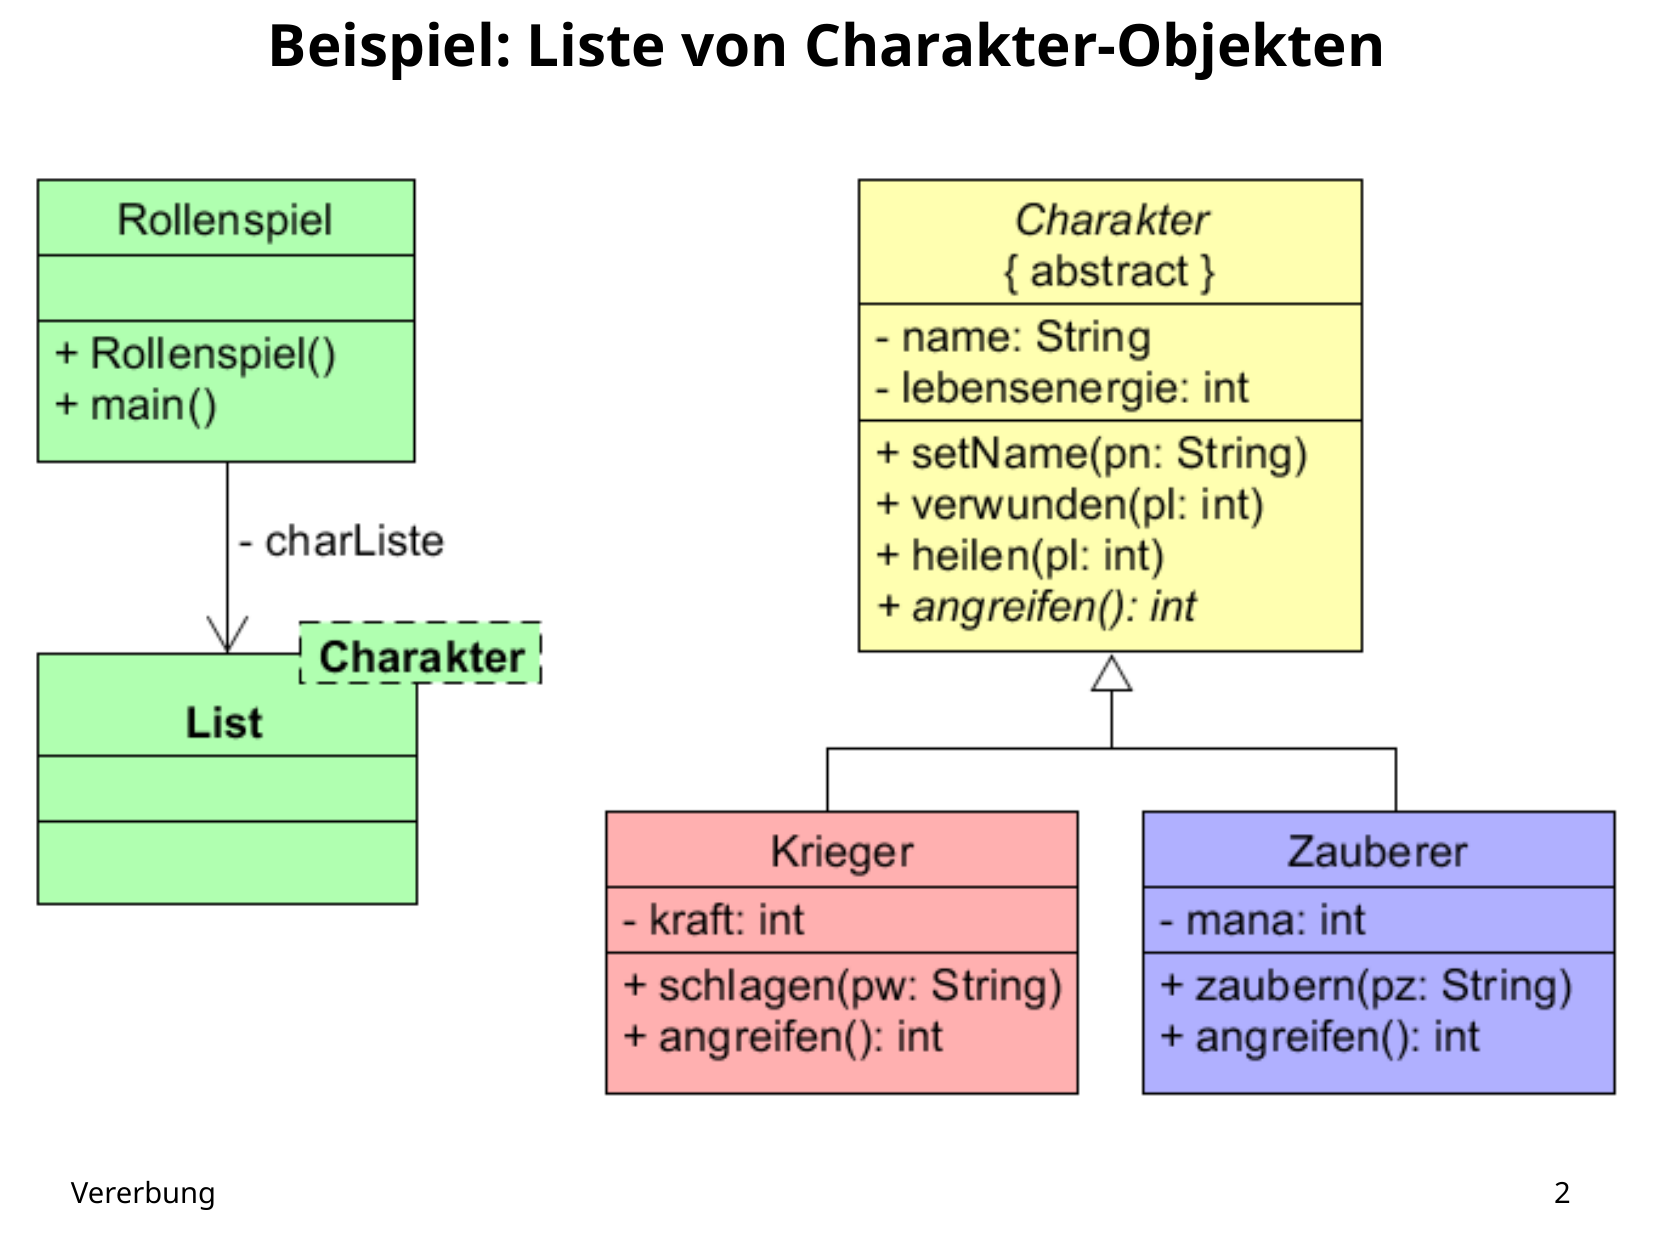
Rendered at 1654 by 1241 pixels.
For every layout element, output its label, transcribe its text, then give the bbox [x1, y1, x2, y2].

title Beispiel: Liste von Charakter-Objekten [0, 5, 1654, 83]
picture [35, 177, 1619, 1098]
